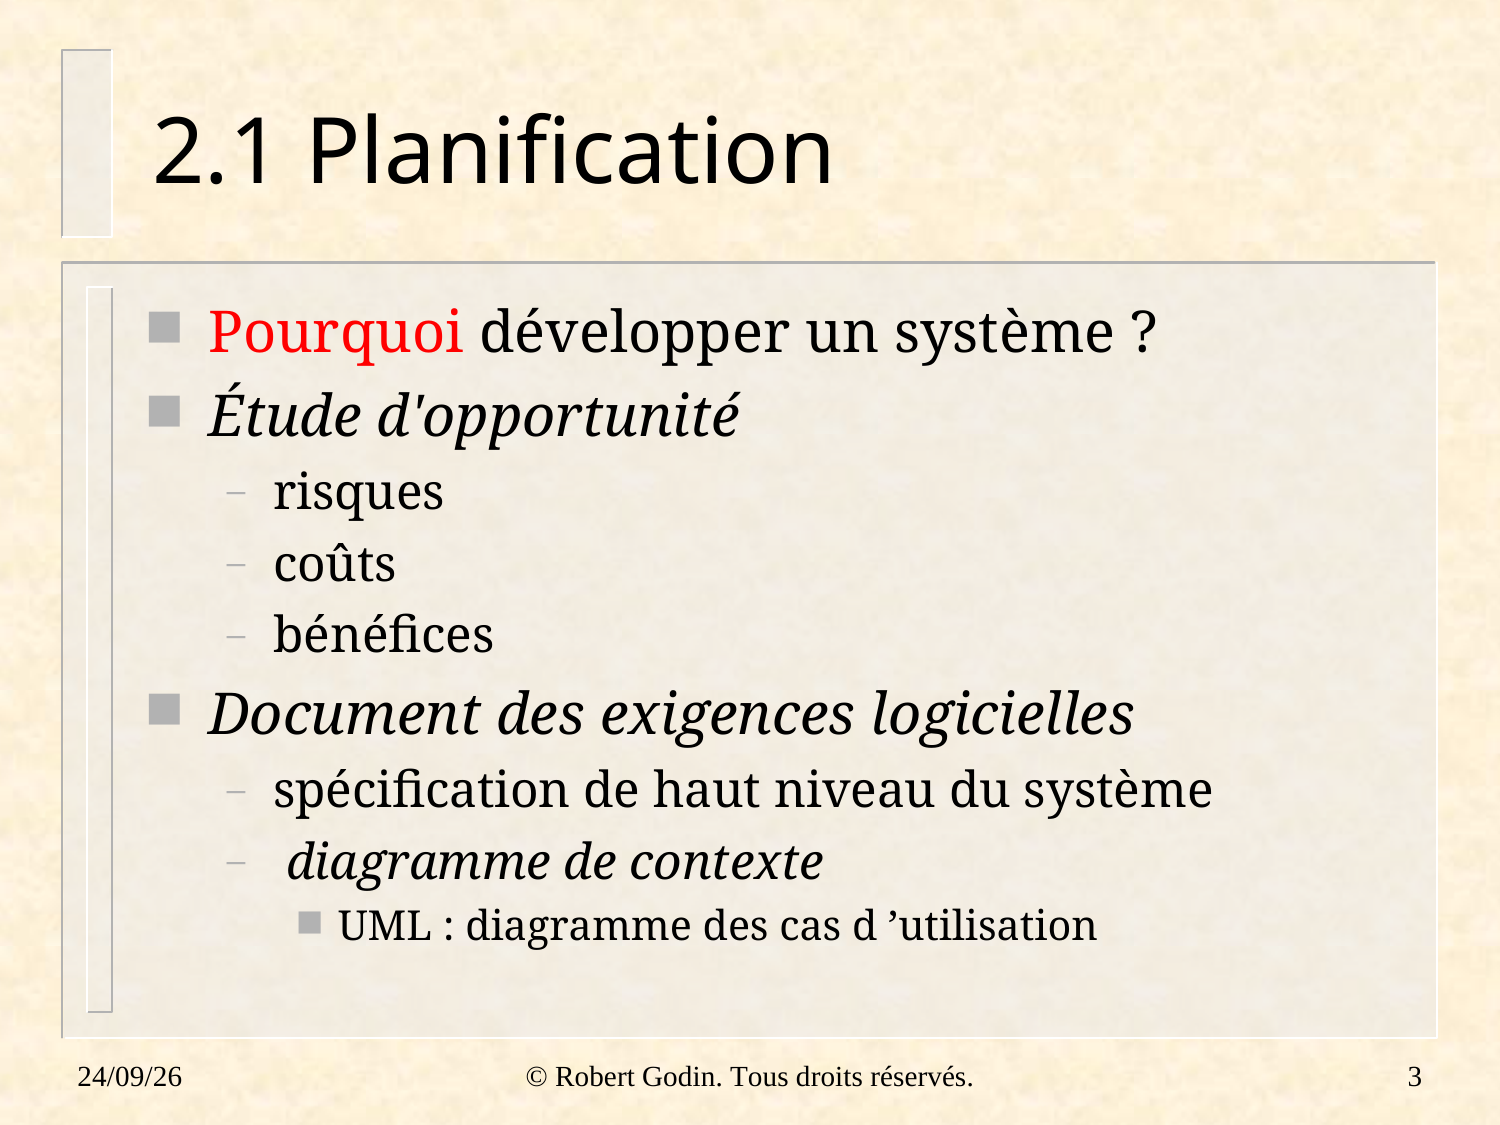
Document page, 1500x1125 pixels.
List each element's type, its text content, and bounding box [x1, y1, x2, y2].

text_box <number> [1125, 1037, 1438, 1113]
title 2.1 Planification [137, 56, 1413, 238]
list Pourquoi développer un système ? Étude d'opportunité risques coûts bénéfices Document des exigences logicielles spécification de haut niveau du système diagramme de contexte UML : diagramme des cas d ’utilisation [137, 287, 1413, 963]
text_box 31/05/21 [62, 1037, 376, 1113]
picture [0, 0, 1500, 1125]
text_box © Robert Godin. Tous droits réservés. [512, 1037, 988, 1113]
